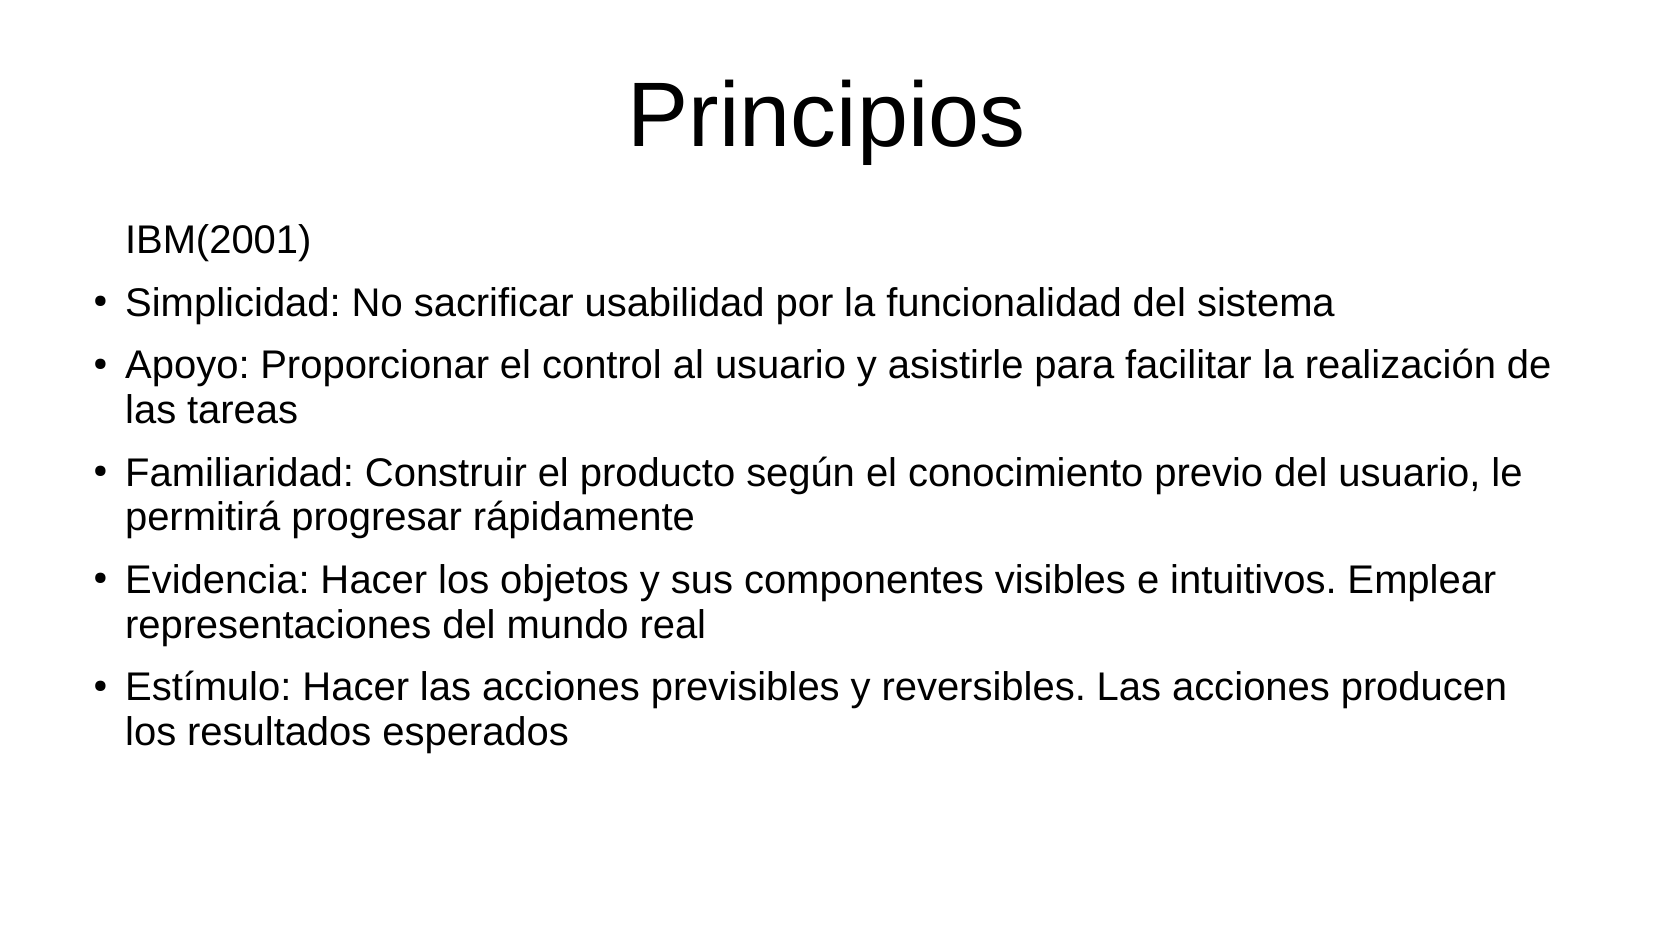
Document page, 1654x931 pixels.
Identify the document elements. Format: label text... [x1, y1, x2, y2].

list IBM(2001) Simplicidad: No sacrificar usabilidad por la funcionalidad del sistema Apoyo: Proporcionar el control al usuario y asistirle para facilitar la realización de las tareas Familiaridad: Construir el producto según el conocimiento previo del usuario, le permitirá progresar rápidamente Evidencia: Hacer los objetos y sus componentes visibles e intuitivos. Emplear representaciones del mundo real Estímulo: Hacer las acciones previsibles y reversibles. Las acciones producen los resultados esperados [82, 217, 1571, 758]
title Principios [82, 37, 1571, 193]
